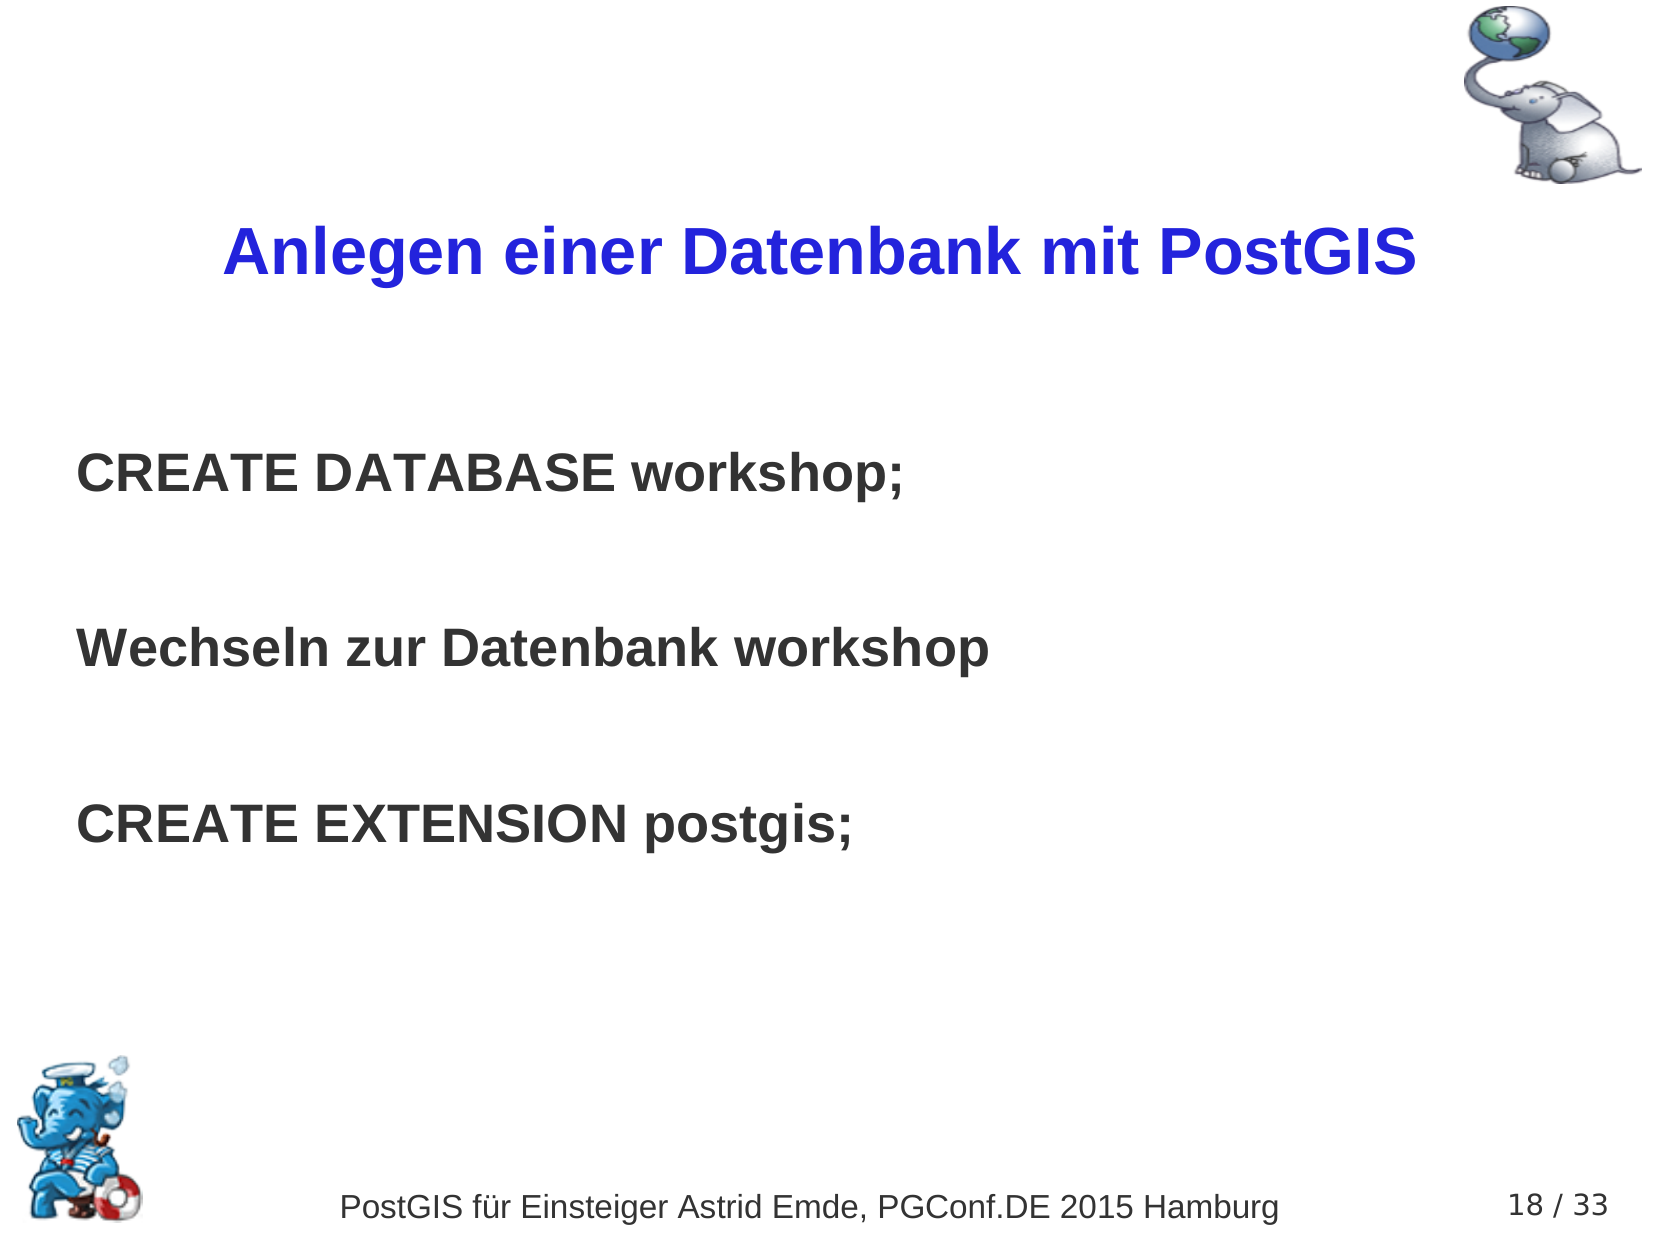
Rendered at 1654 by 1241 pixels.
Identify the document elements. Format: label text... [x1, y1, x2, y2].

picture [17, 1055, 143, 1223]
title Anlegen einer Datenbank mit PostGIS [76, 177, 1565, 325]
list CREATE DATABASE workshop; Wechseln zur Datenbank workshop CREATE EXTENSION postgis; [76, 354, 1565, 1173]
picture [1464, 6, 1642, 184]
